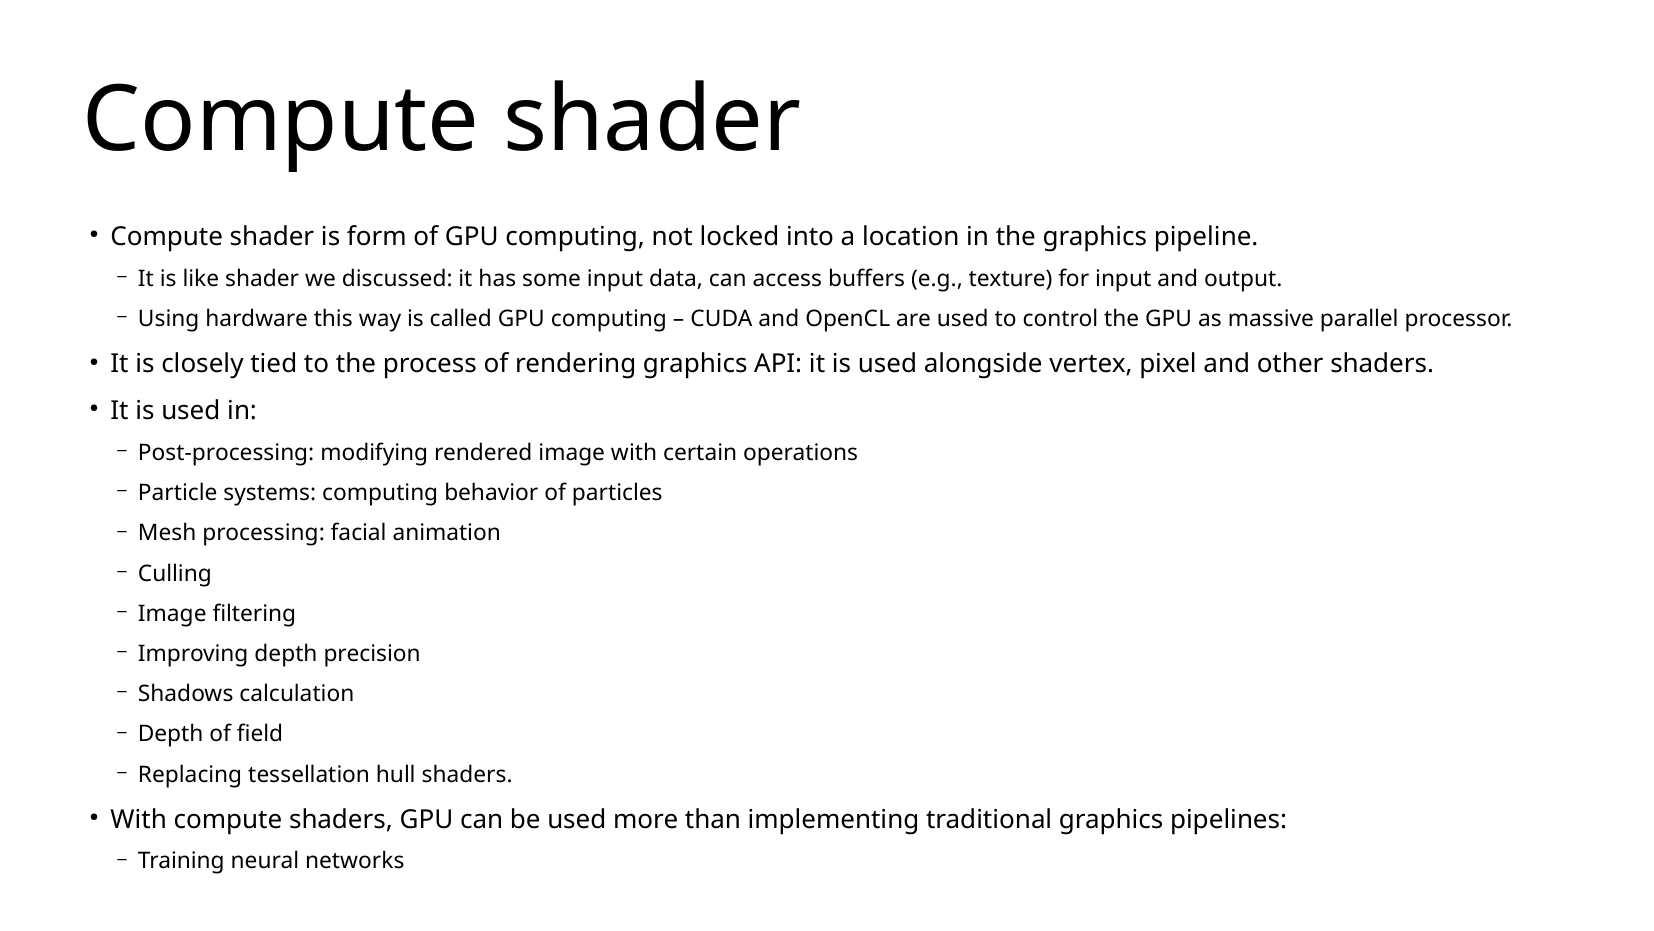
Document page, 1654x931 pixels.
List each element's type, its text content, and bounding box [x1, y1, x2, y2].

title Compute shader [82, 37, 1571, 193]
list Compute shader is form of GPU computing, not locked into a location in the graphics pipeline. It is like shader we discussed: it has some input data, can access buffers (e.g., texture) for input and output. Using hardware this way is called GPU computing – CUDA and OpenCL are used to control the GPU as massive parallel processor. It is closely tied to the process of rendering graphics API: it is used alongside vertex, pixel and other shaders. It is used in: Post-processing: modifying rendered image with certain operations Particle systems: computing behavior of particles Mesh processing: facial animation Culling Image filtering Improving depth precision Shadows calculation Depth of field Replacing tessellation hull shaders. With compute shaders, GPU can be used more than implementing traditional graphics pipelines: Training neural networks [82, 217, 1571, 886]
